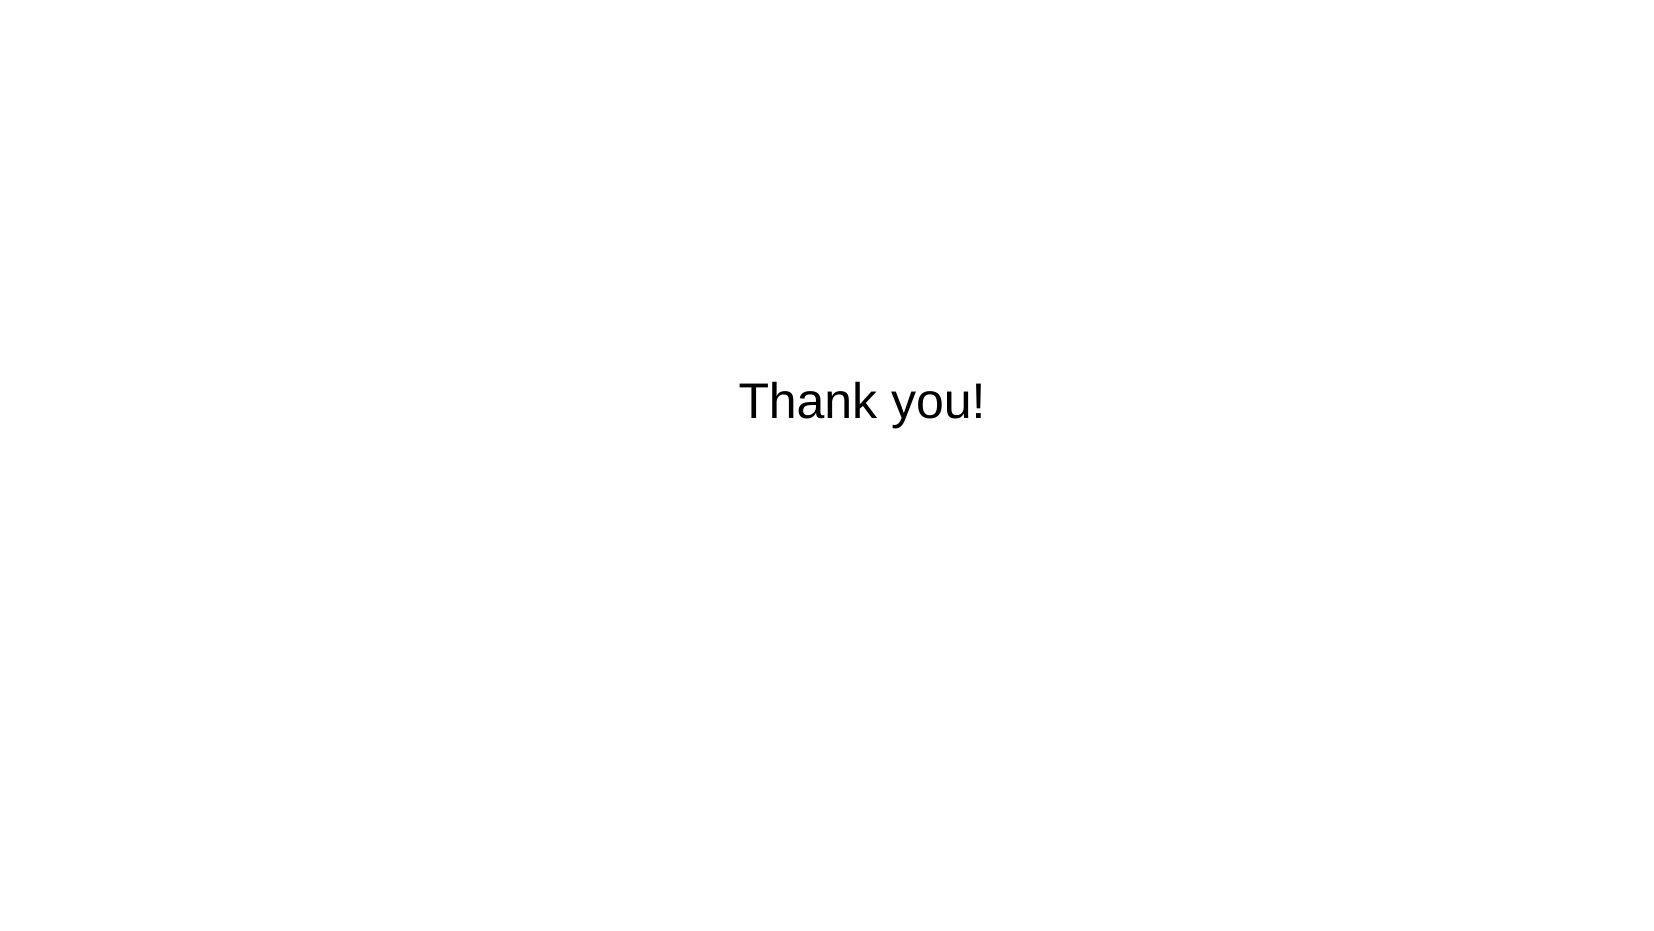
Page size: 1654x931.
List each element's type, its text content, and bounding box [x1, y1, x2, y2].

list Thank you! [82, 217, 1571, 758]
